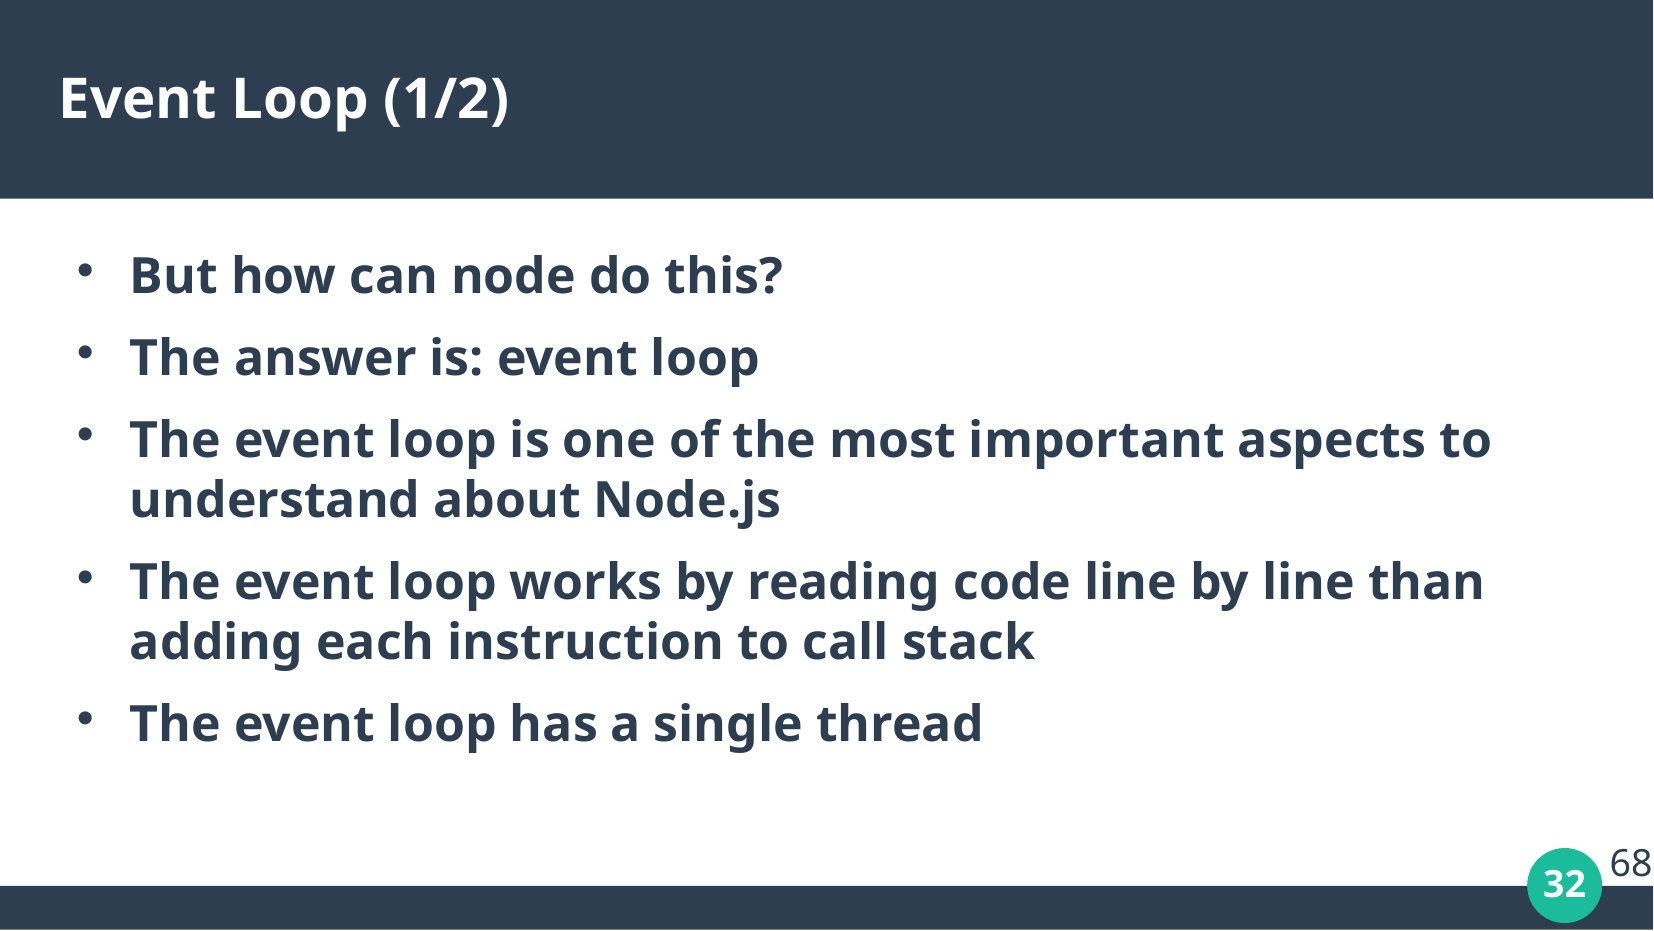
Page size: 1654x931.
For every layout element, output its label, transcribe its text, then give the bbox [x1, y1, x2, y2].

text_box 68 [1588, 830, 1654, 899]
list But how can node do this? The answer is: event loop The event loop is one of the most important aspects to understand about Node.js The event loop works by reading code line by line than adding each instruction to call stack The event loop has a single thread [59, 243, 1594, 864]
title Event Loop (1/2) [59, 37, 1594, 155]
